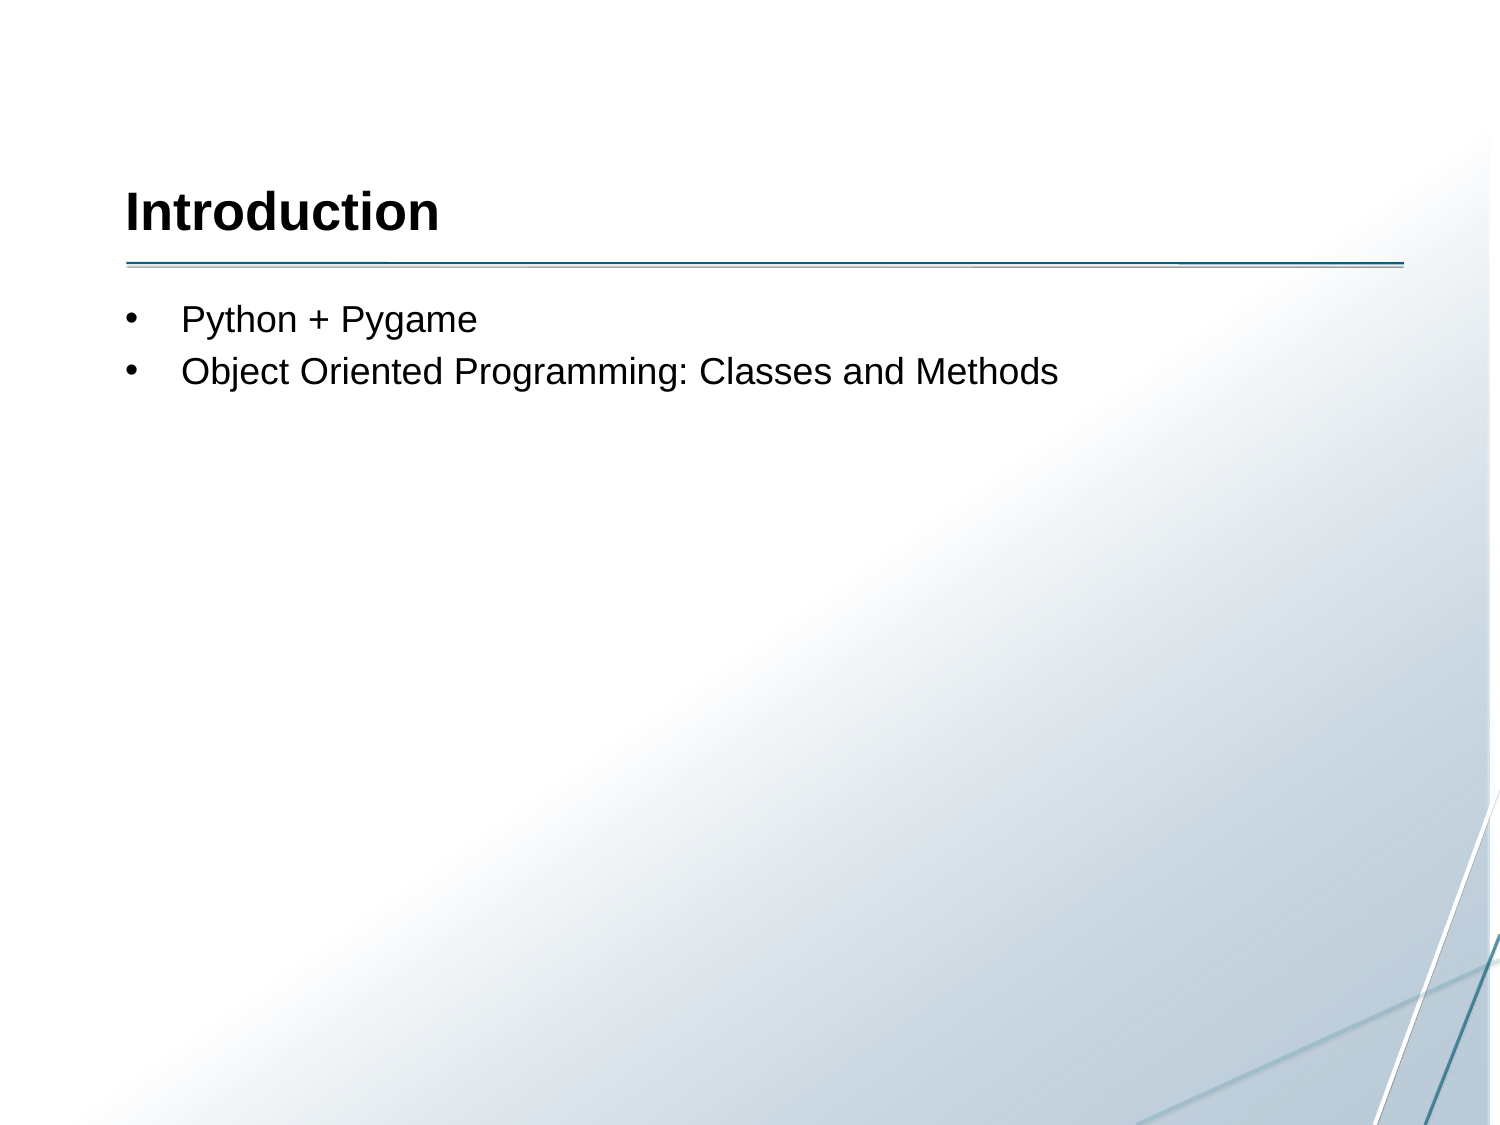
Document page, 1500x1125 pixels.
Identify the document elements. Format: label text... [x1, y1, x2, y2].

title Introduction [109, 49, 1403, 249]
list Python + Pygame Object Oriented Programming: Classes and Methods [109, 287, 1404, 1005]
